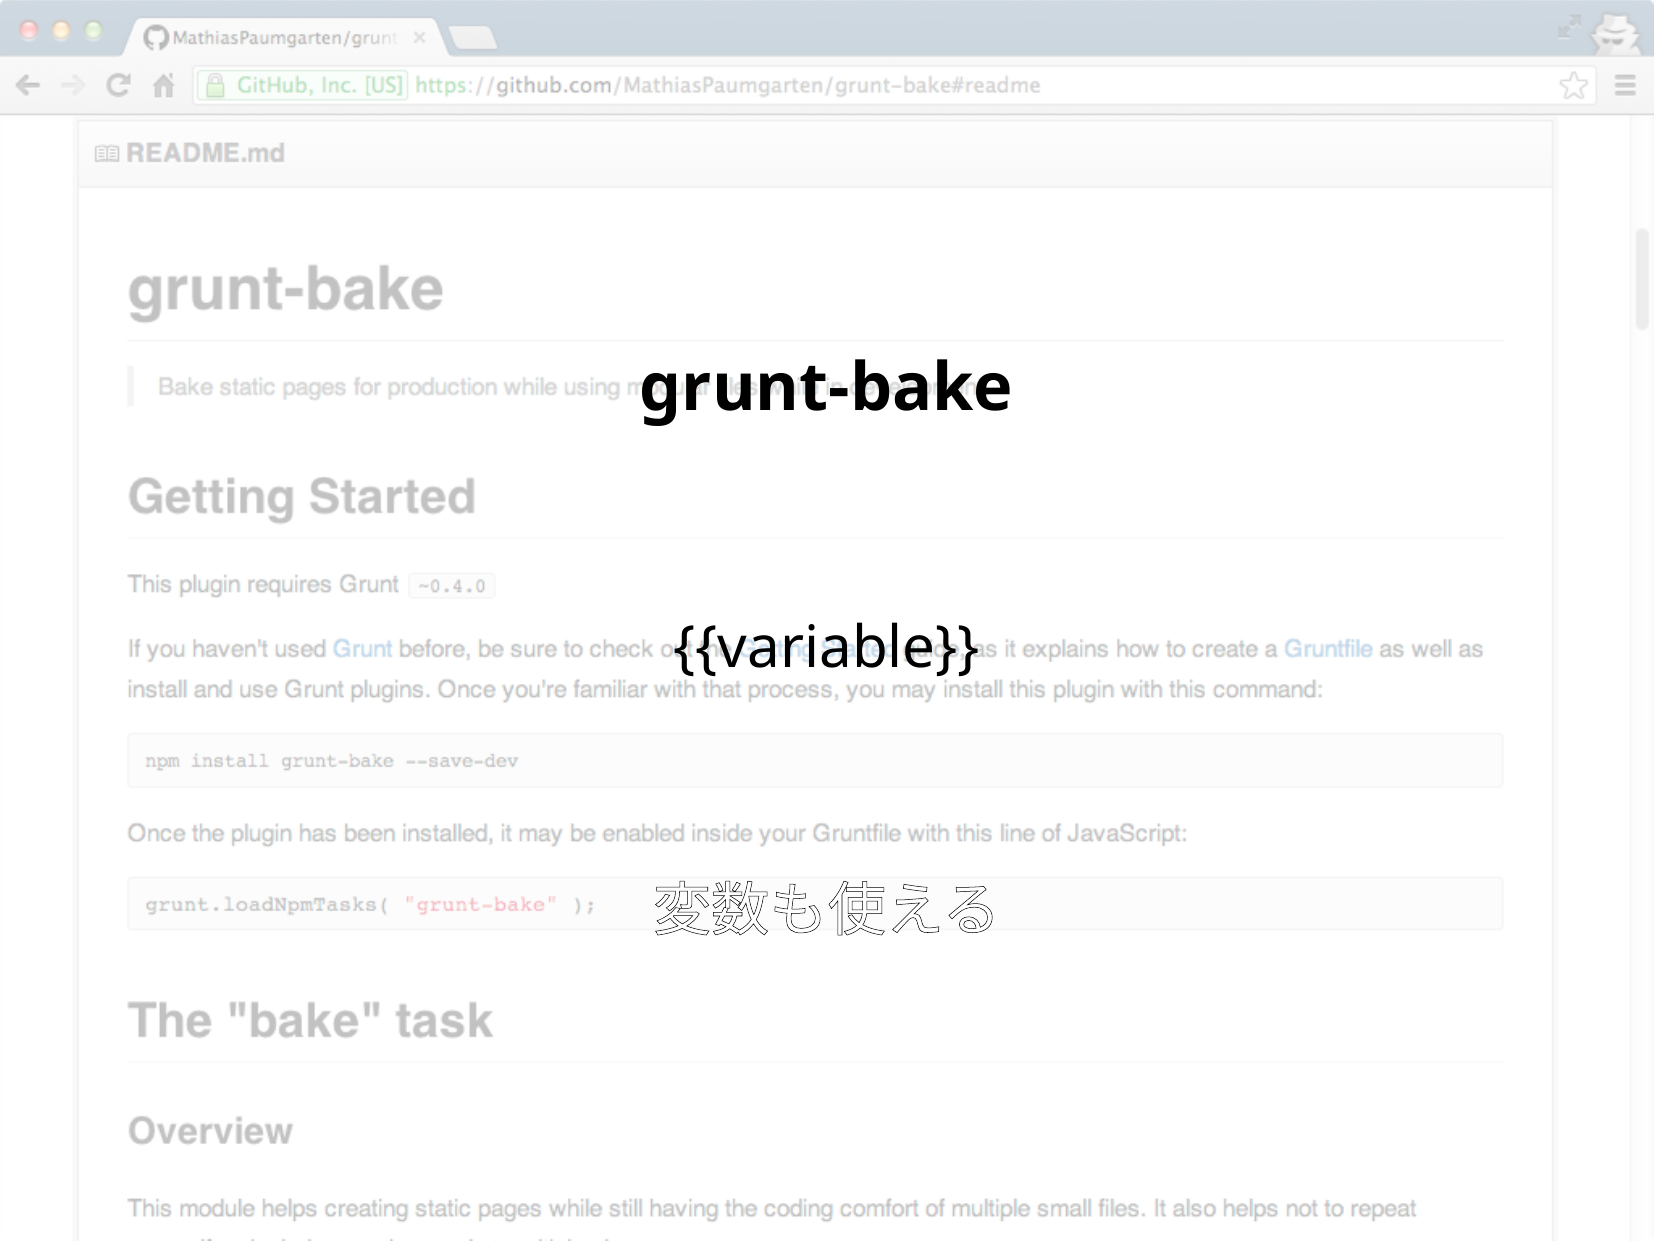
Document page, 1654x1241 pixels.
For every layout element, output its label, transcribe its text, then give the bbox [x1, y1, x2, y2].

text_box [0, 0, 1654, 1241]
subtitle grunt-bake {{variable}} 変数も使える [82, 140, 1571, 1101]
